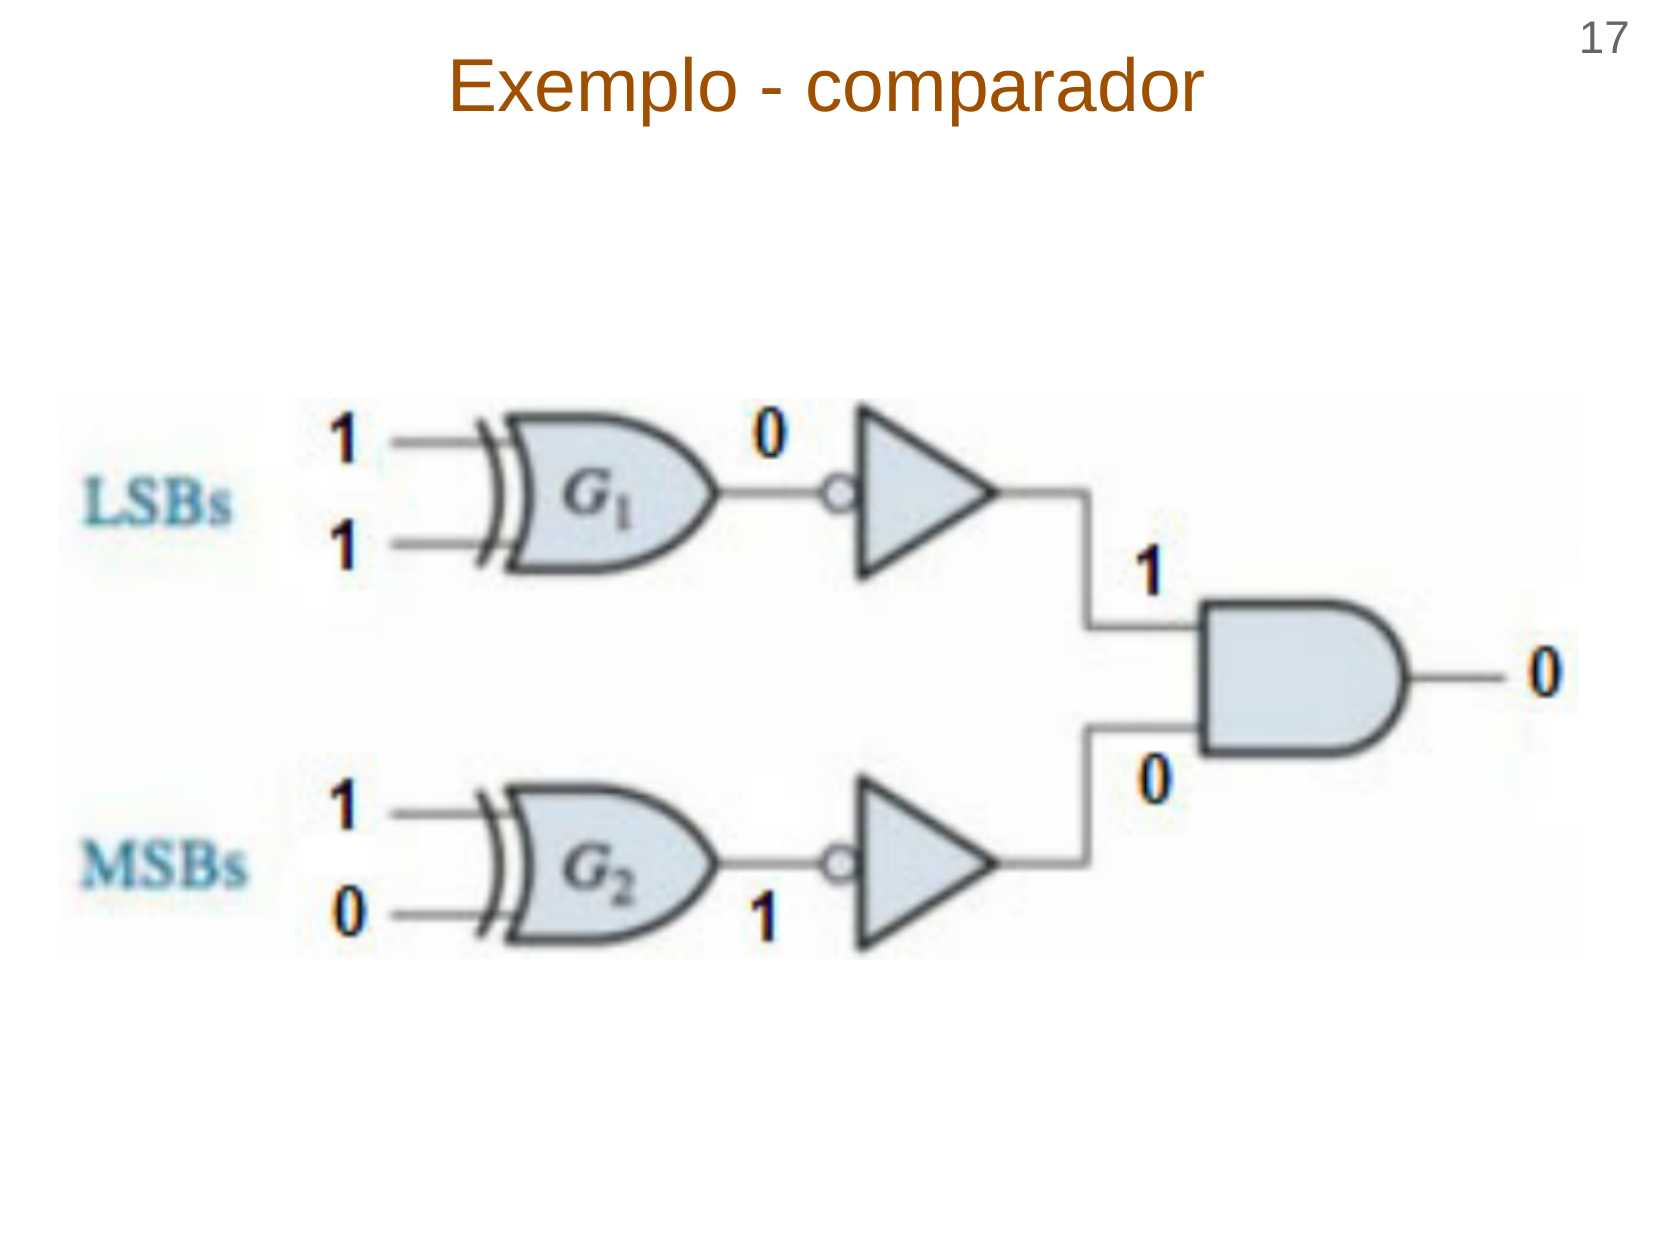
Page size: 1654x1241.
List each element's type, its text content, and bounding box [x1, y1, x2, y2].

title Exemplo - comparador [59, 29, 1595, 148]
picture [59, 398, 1579, 960]
